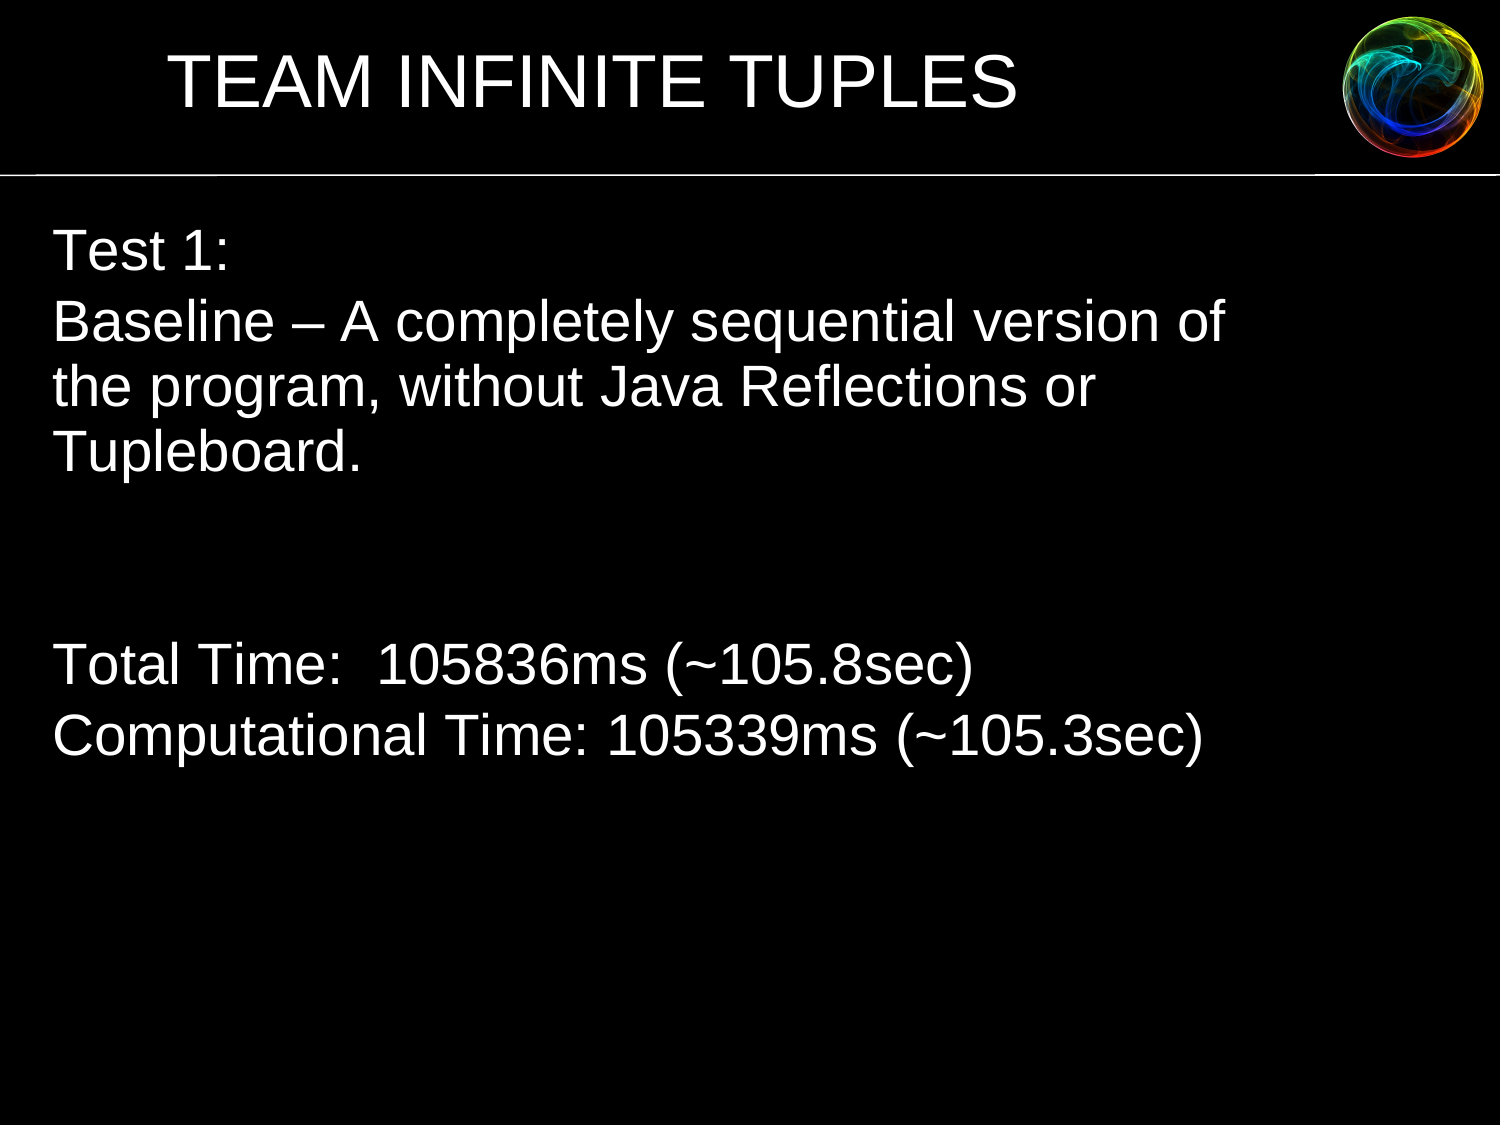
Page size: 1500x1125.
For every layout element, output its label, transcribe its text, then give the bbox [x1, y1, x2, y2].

picture [1325, 0, 1500, 174]
text_box TEAM INFINITE TUPLES [0, 37, 1188, 131]
text_box Test 1: Baseline – A completely sequential version of the program, without Java Reflections or Tupleboard. Total Time: 105836ms (~105.8sec) Computational Time: 105339ms (~105.3sec) [37, 210, 1313, 1125]
